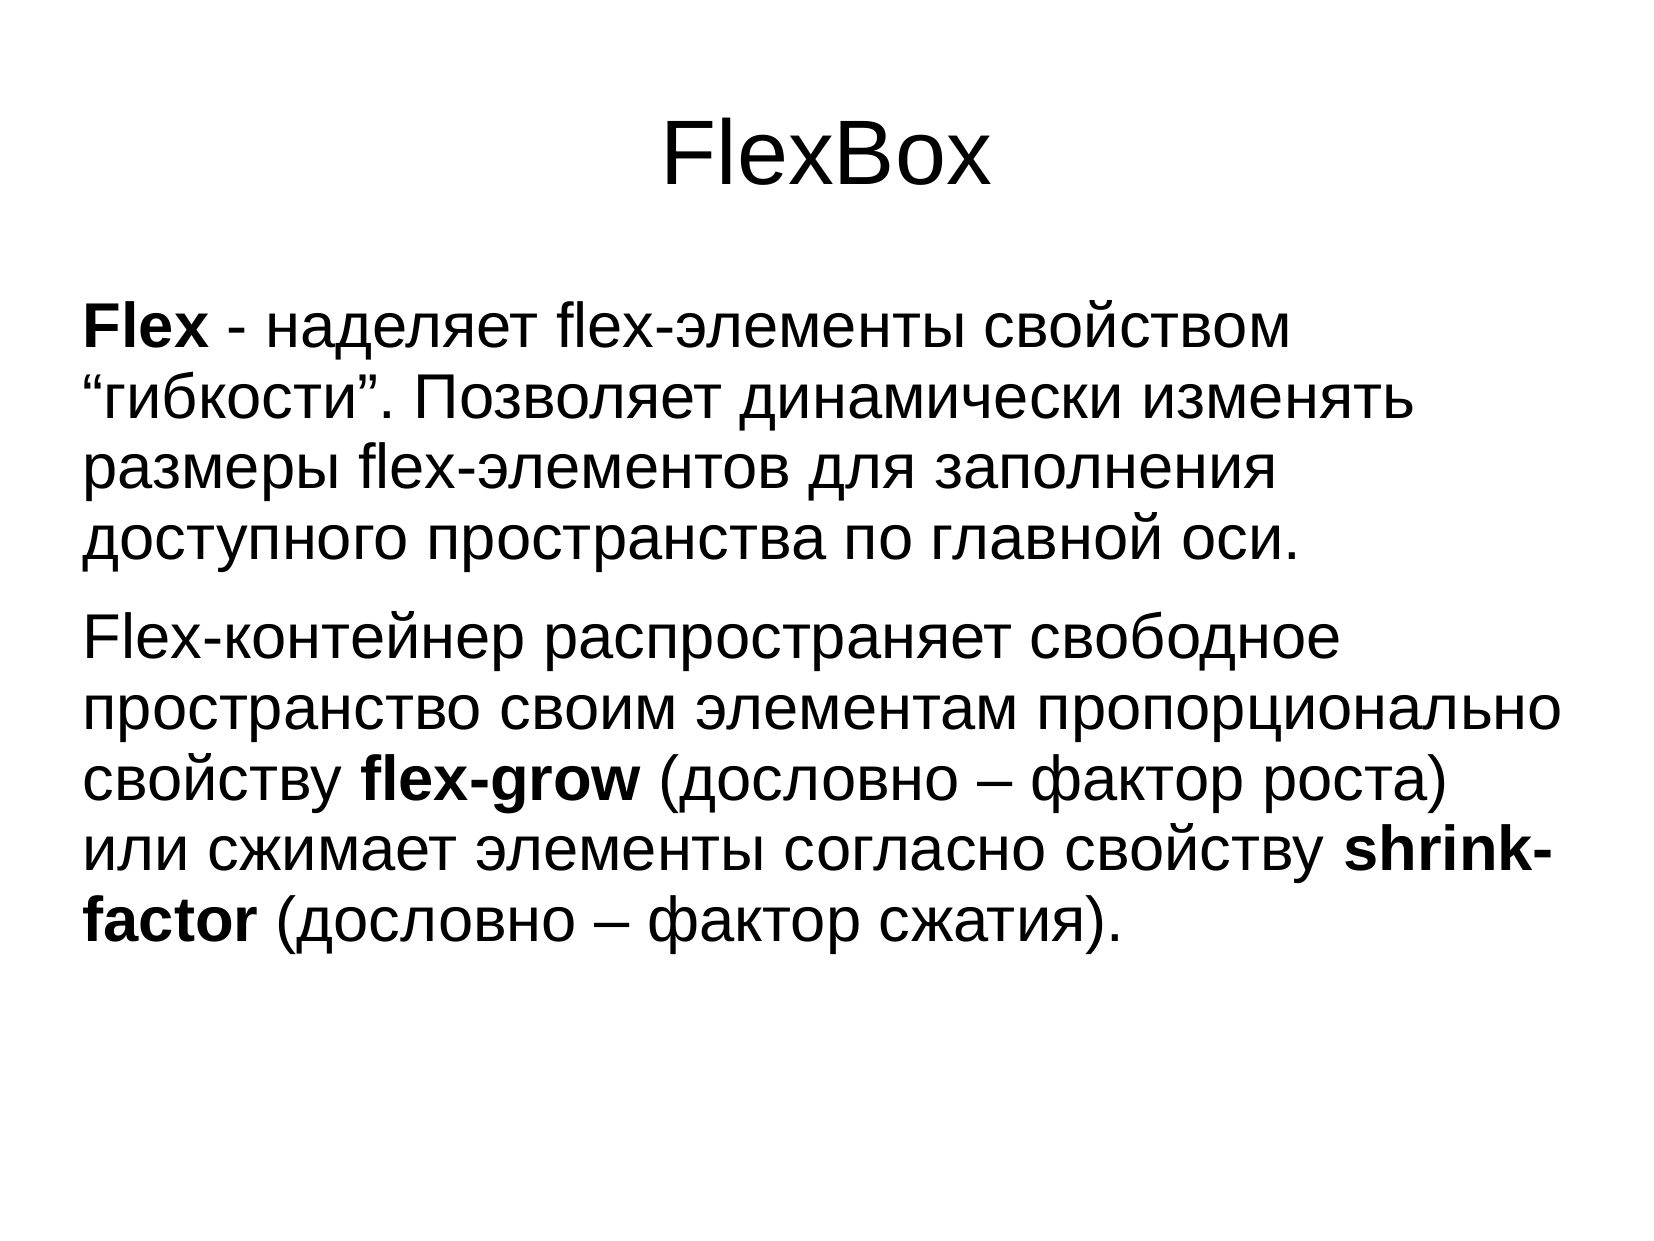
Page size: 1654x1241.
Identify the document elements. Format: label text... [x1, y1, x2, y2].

title FlexBox [82, 49, 1571, 257]
list Flex - наделяет flex-элементы свойством “гибкости”. Позволяет динамически изменять размеры flex-элементов для заполнения доступного пространства по главной оси. Flex-контейнер распространяет свободное пространство своим элементам пропорционально свойству flex-grow (дословно – фактор роста) или сжимает элементы согласно свойству shrink-factor (дословно – фактор сжатия). [82, 290, 1571, 1010]
